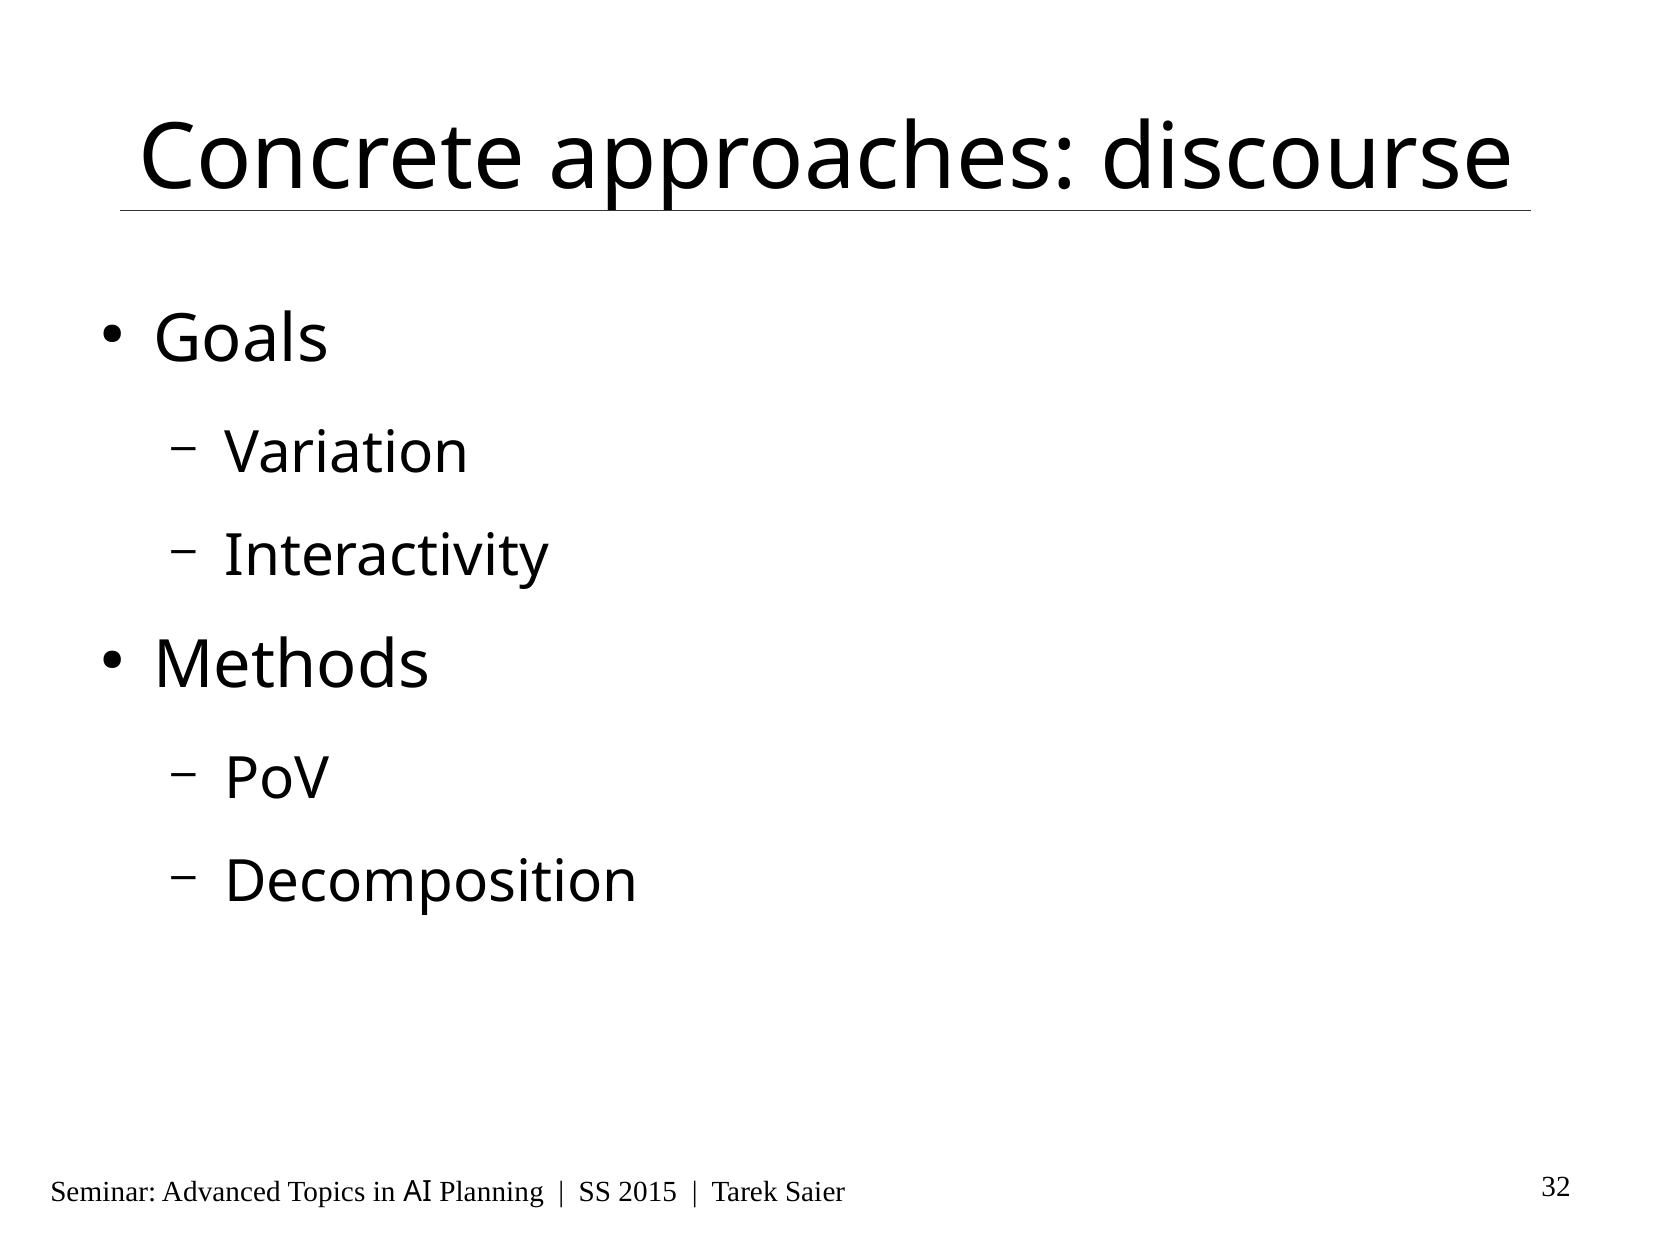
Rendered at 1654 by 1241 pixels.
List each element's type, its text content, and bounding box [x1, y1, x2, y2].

list Goals Variation Interactivity Methods PoV Decomposition [82, 290, 1571, 995]
title Concrete approaches: discourse [82, 49, 1571, 257]
